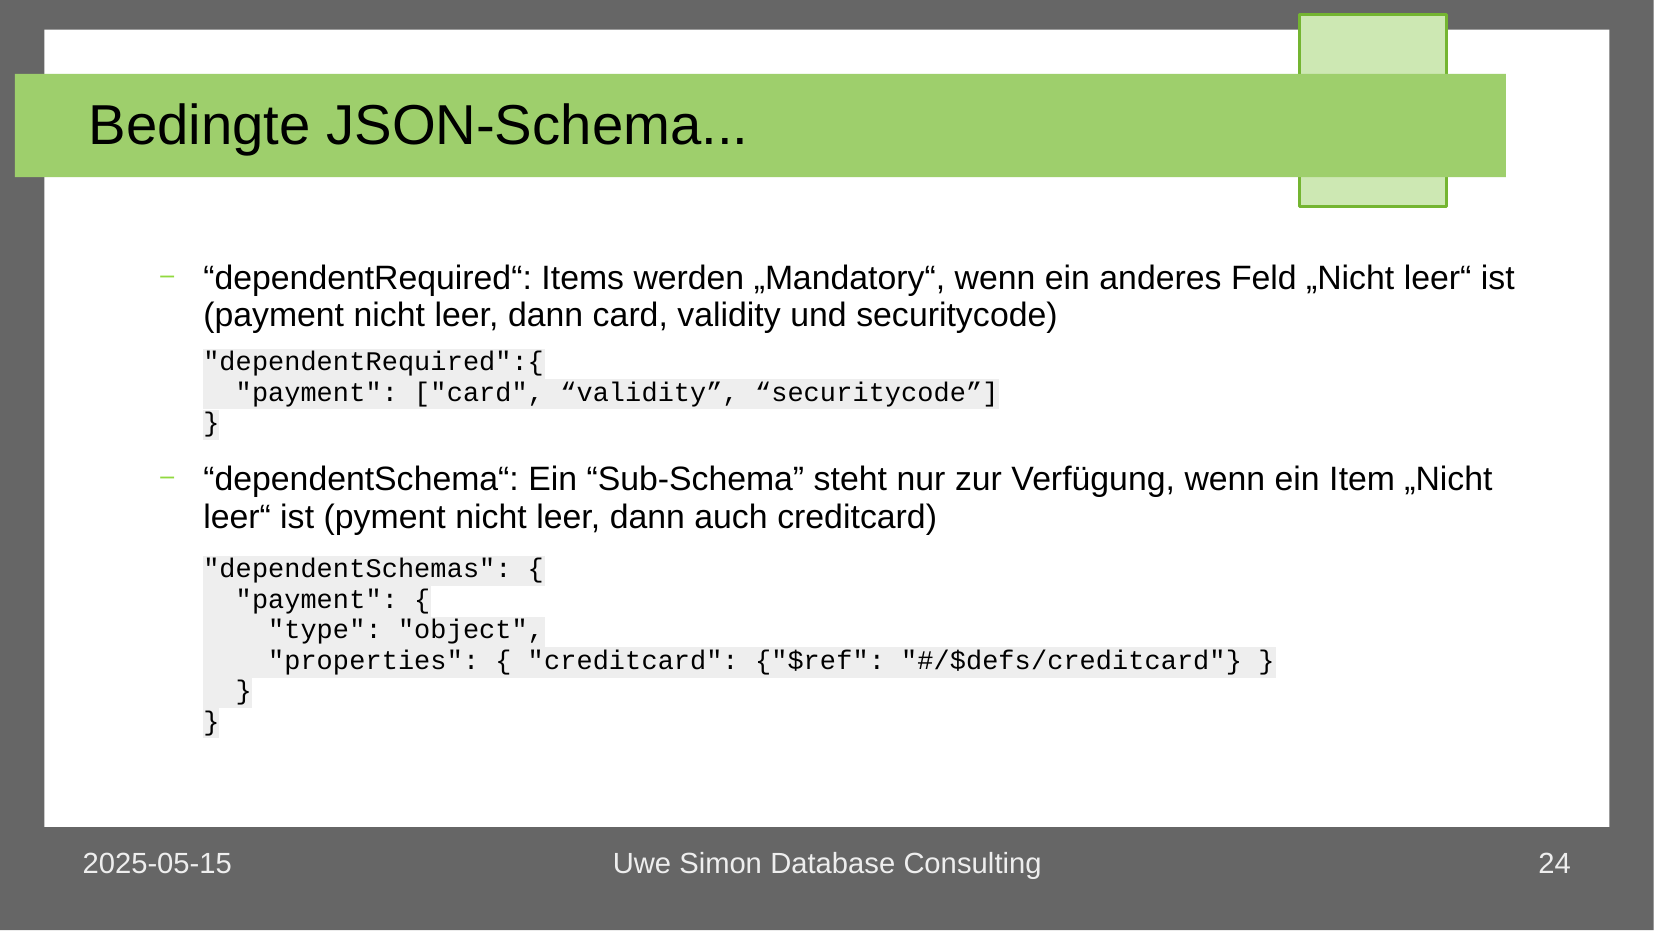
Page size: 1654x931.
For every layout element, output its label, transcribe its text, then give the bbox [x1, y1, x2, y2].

list “dependentRequired“: Items werden „Mandatory“, wenn ein anderes Feld „Nicht leer“ ist (payment nicht leer, dann card, validity und securitycode) "dependentRequired":{ "payment": ["card", “validity”, “securitycode”] } “dependentSchema“: Ein “Sub-Schema” steht nur zur Verfügung, wenn ein Item „Nicht leer“ ist (pyment nicht leer, dann auch creditcard) "dependentSchemas": { "payment": { "type": "object", "properties": { "creditcard": {"$ref": "#/$defs/creditcard"} } } } [88, 206, 1565, 739]
title Bedingte JSON-Schema... [88, 73, 1506, 178]
